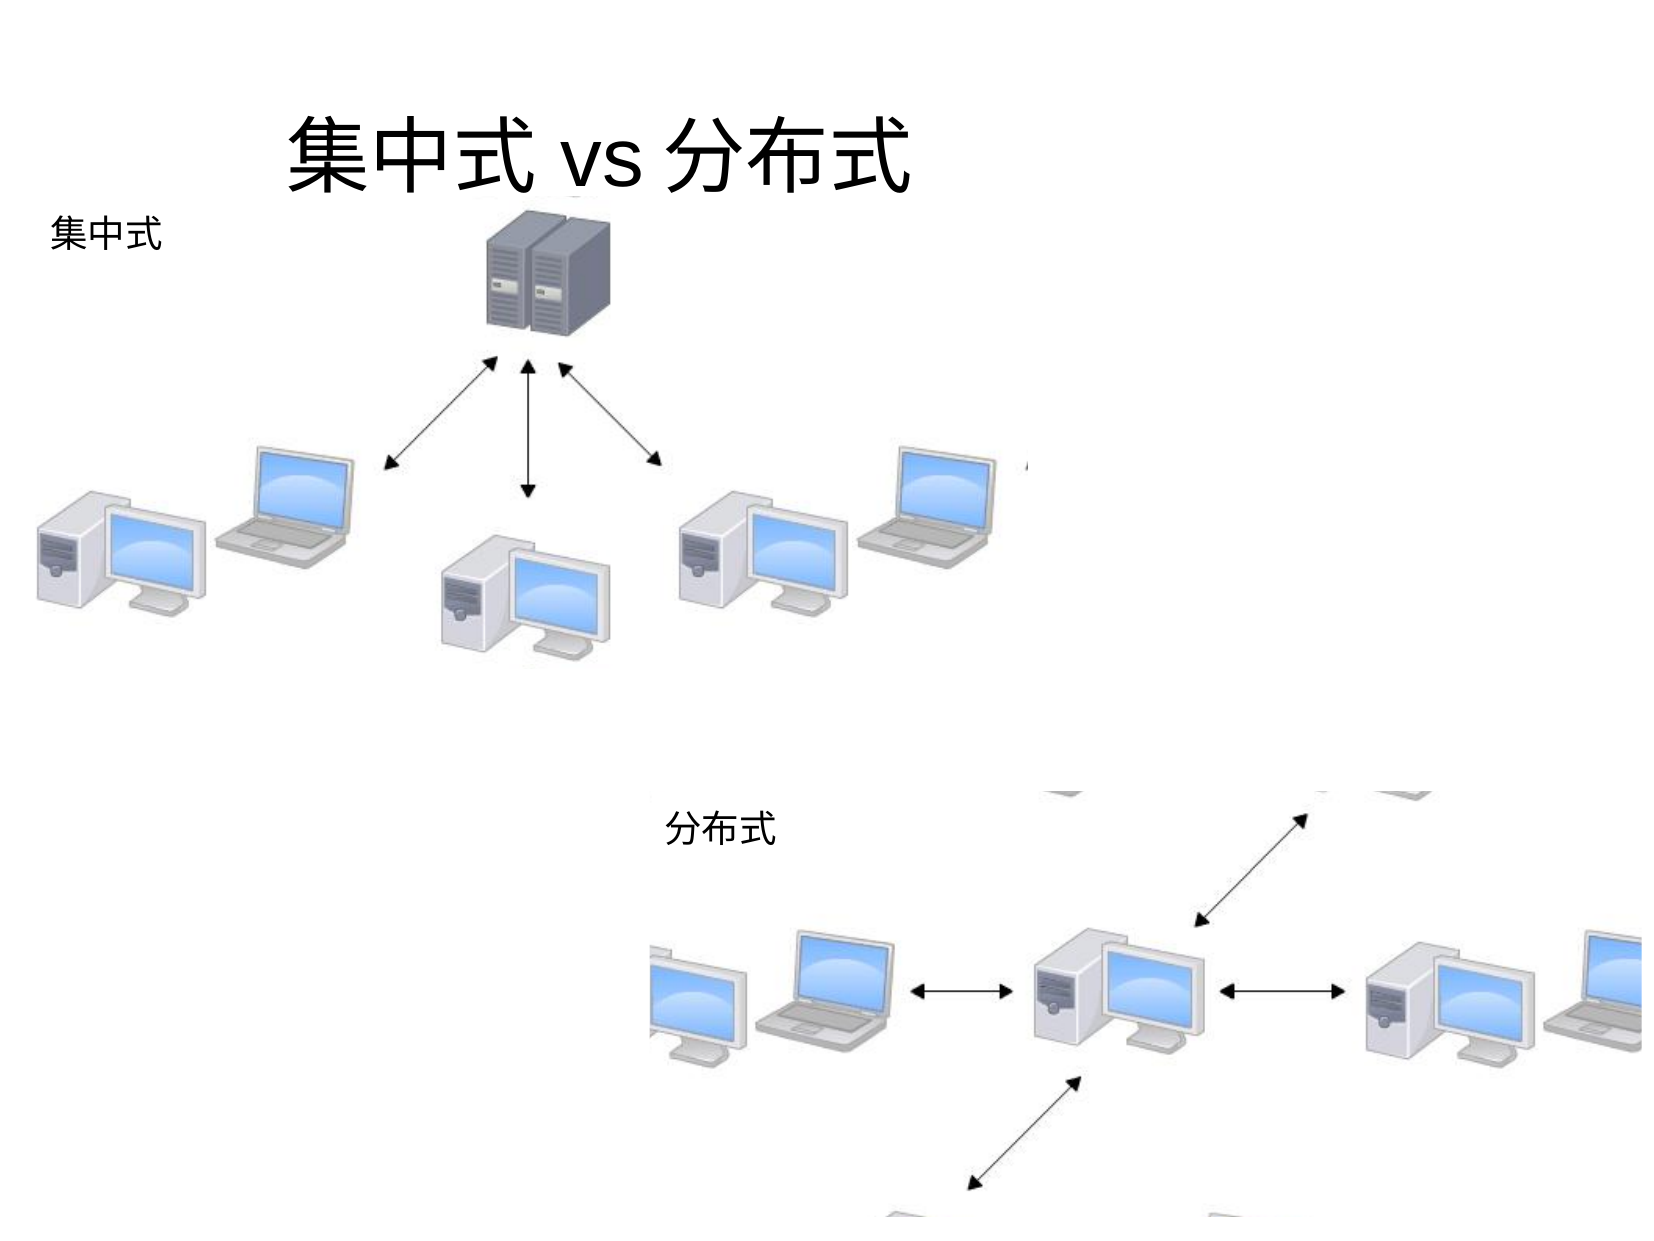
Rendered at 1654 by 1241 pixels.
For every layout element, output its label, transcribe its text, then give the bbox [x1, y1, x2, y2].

text_box 分布式 [649, 791, 1642, 1217]
text_box 集中式vs分布式 [59, 82, 1595, 197]
text_box 集中式 [35, 196, 1028, 669]
